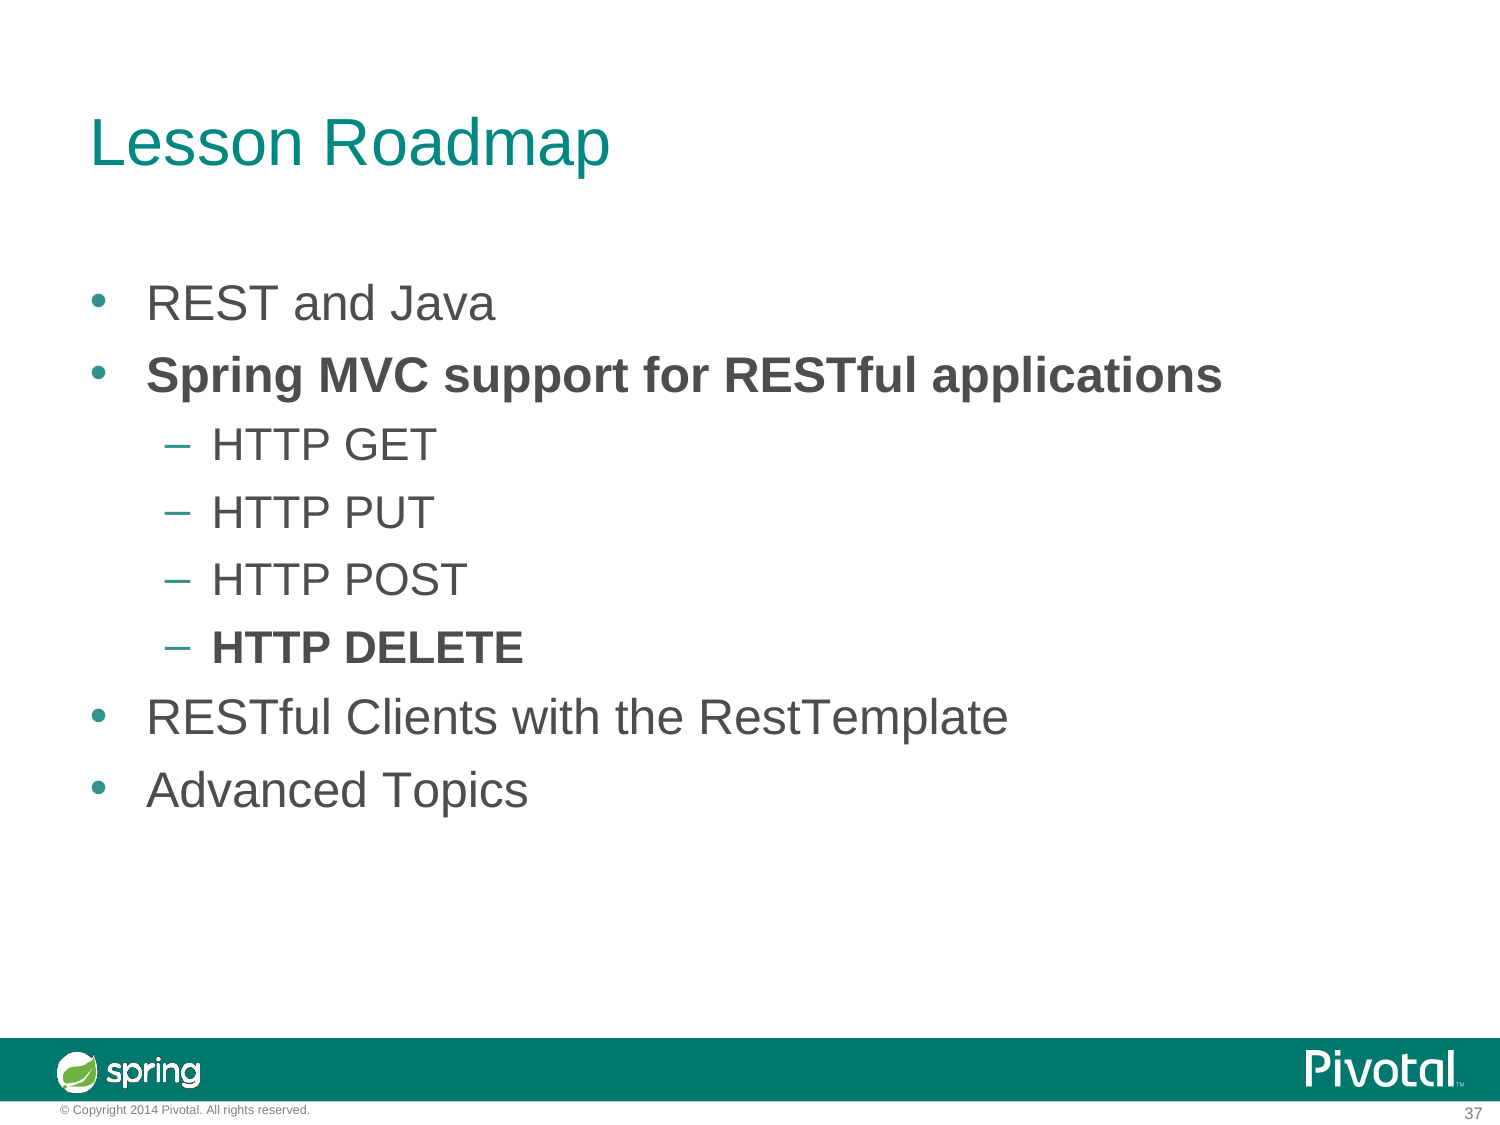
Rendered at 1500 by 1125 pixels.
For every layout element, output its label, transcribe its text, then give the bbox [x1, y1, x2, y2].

title Lesson Roadmap [75, 45, 1426, 233]
list REST and Java Spring MVC support for RESTful applications HTTP GET HTTP PUT HTTP POST HTTP DELETE RESTful Clients with the RestTemplate Advanced Topics [75, 262, 1426, 826]
picture [32, 1041, 210, 1103]
picture [1306, 1050, 1464, 1087]
